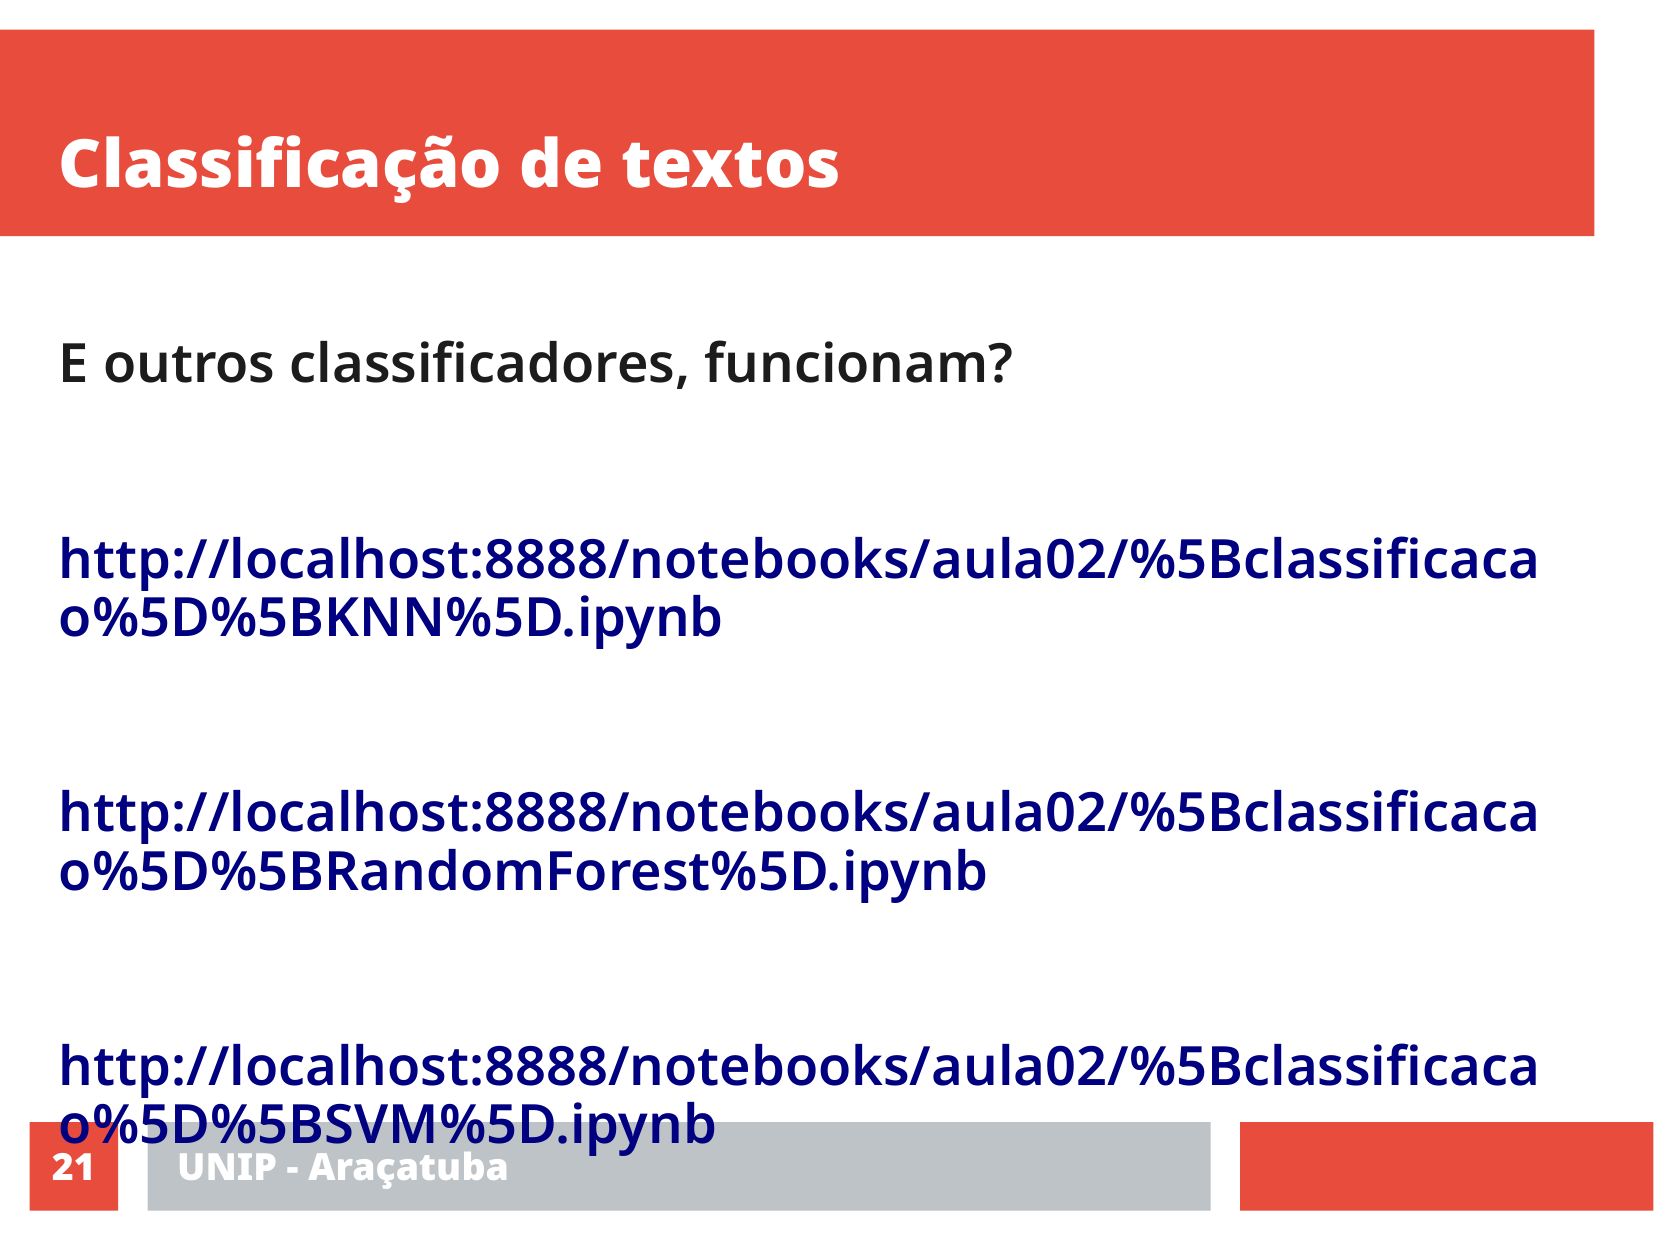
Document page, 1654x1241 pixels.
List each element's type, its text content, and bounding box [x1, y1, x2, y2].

title Classificação de textos [59, 59, 1595, 207]
list E outros classificadores, funcionam? http://localhost:8888/notebooks/aula02/%5Bclassificacao%5D%5BKNN%5D.ipynb http://localhost:8888/notebooks/aula02/%5Bclassificacao%5D%5BRandomForest%5D.ipynb http://localhost:8888/notebooks/aula02/%5Bclassificacao%5D%5BSVM%5D.ipynb [59, 324, 1565, 1093]
